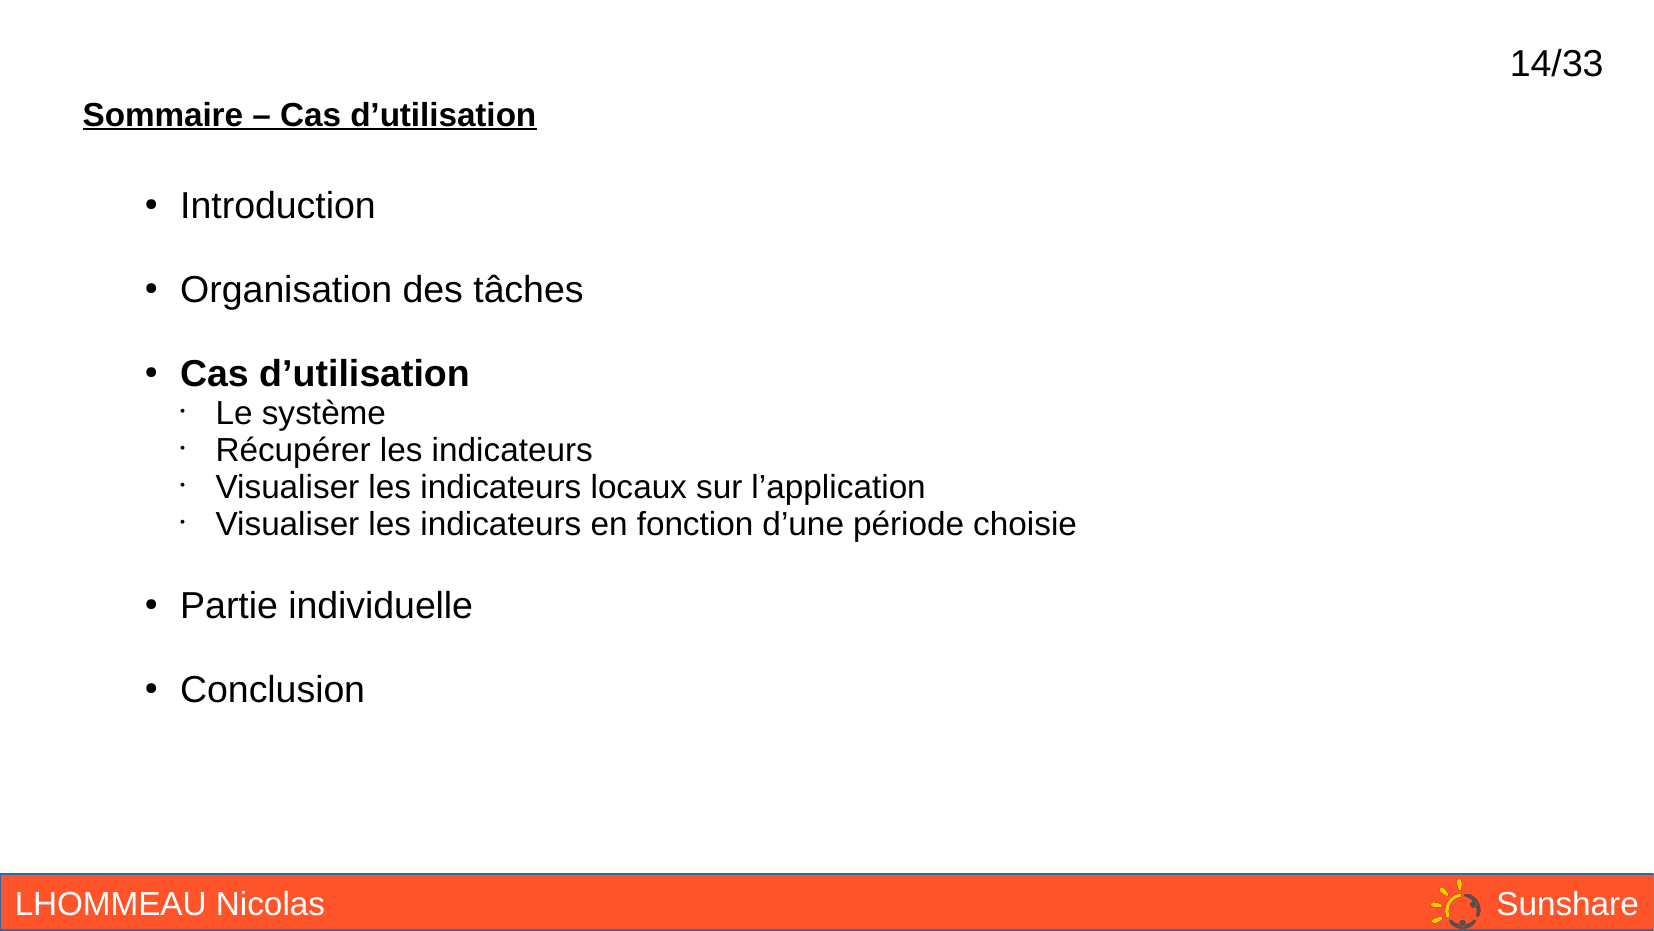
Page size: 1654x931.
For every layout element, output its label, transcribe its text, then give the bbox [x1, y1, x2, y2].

title Sommaire – Cas d’utilisation [82, 37, 1571, 193]
picture [1429, 877, 1483, 931]
text_box Introduction Organisation des tâches Cas d’utilisation Le système Récupérer les indicateurs Visualiser les indicateurs locaux sur l’application Visualiser les indicateurs en fonction d’une période choisie Partie individuelle Conclusion [129, 177, 1371, 718]
